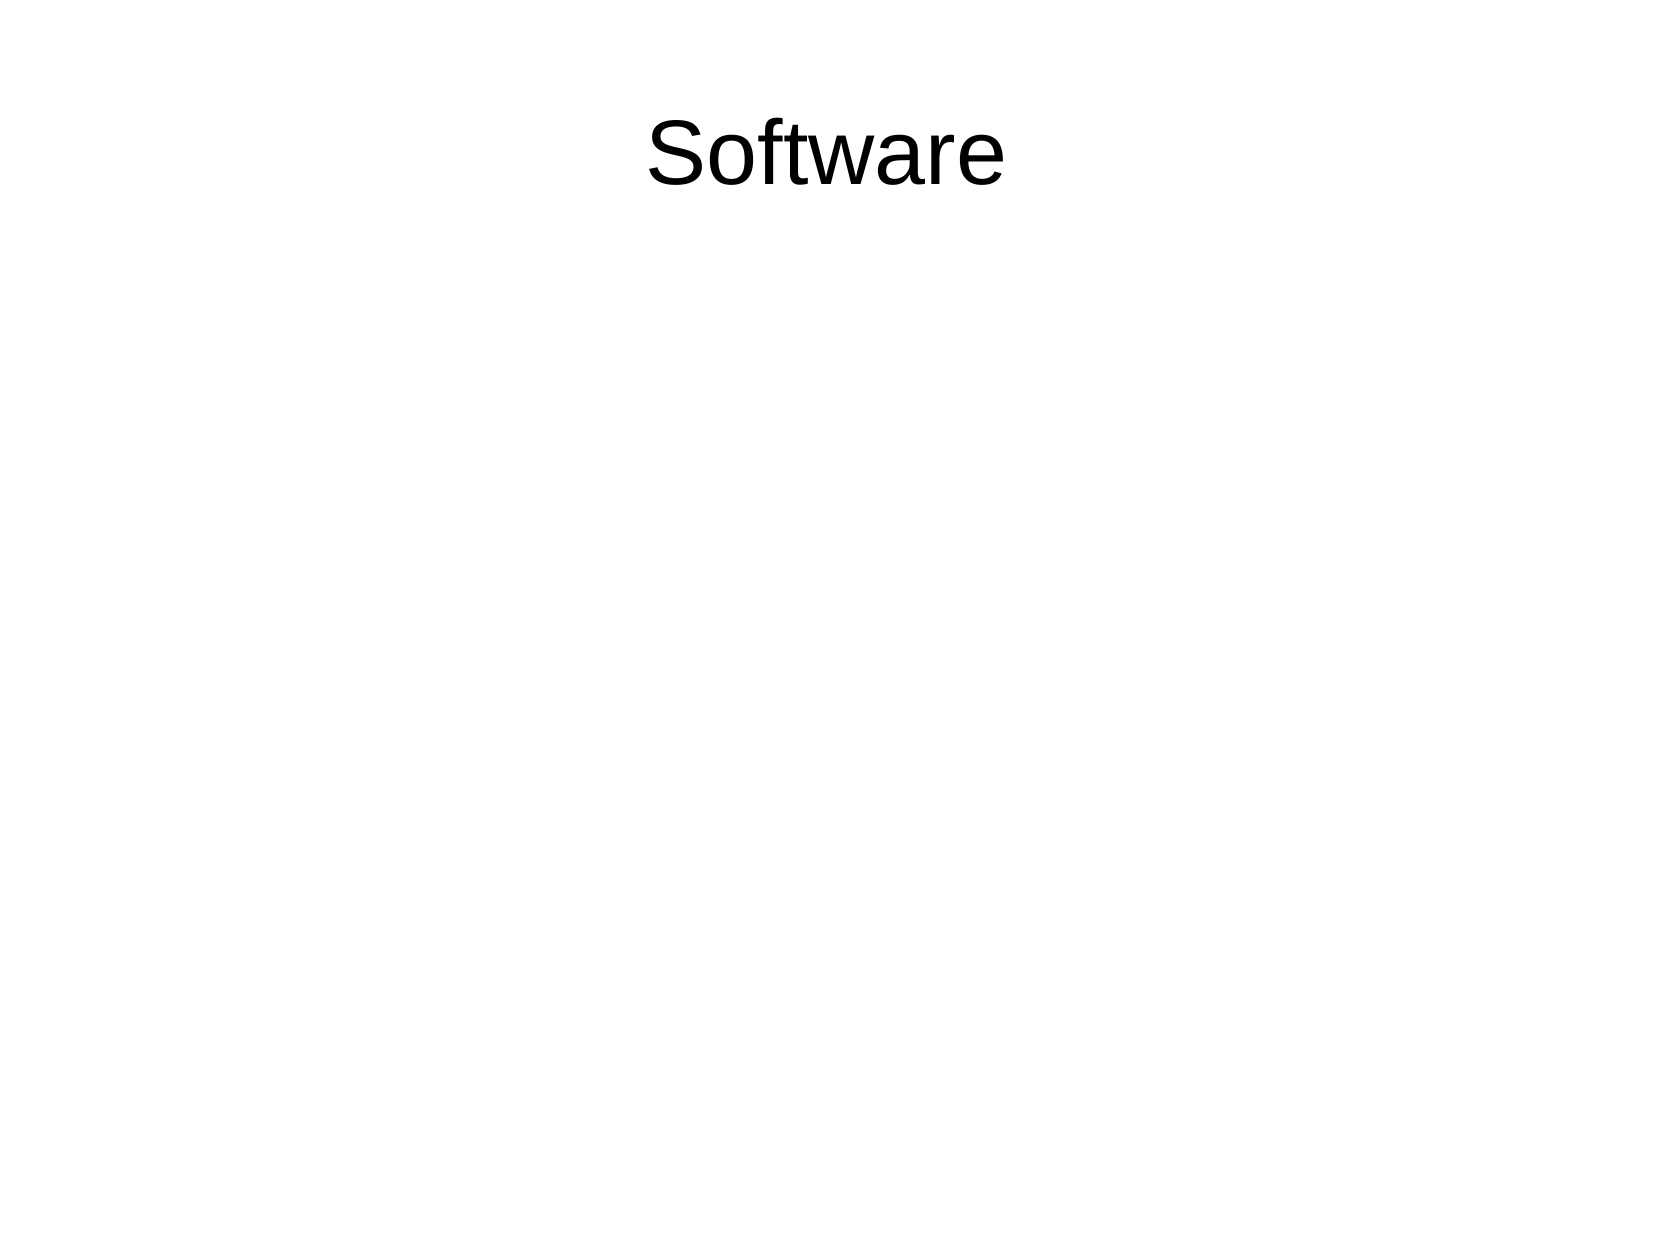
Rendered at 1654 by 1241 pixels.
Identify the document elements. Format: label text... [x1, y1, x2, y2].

title Software [82, 49, 1571, 257]
